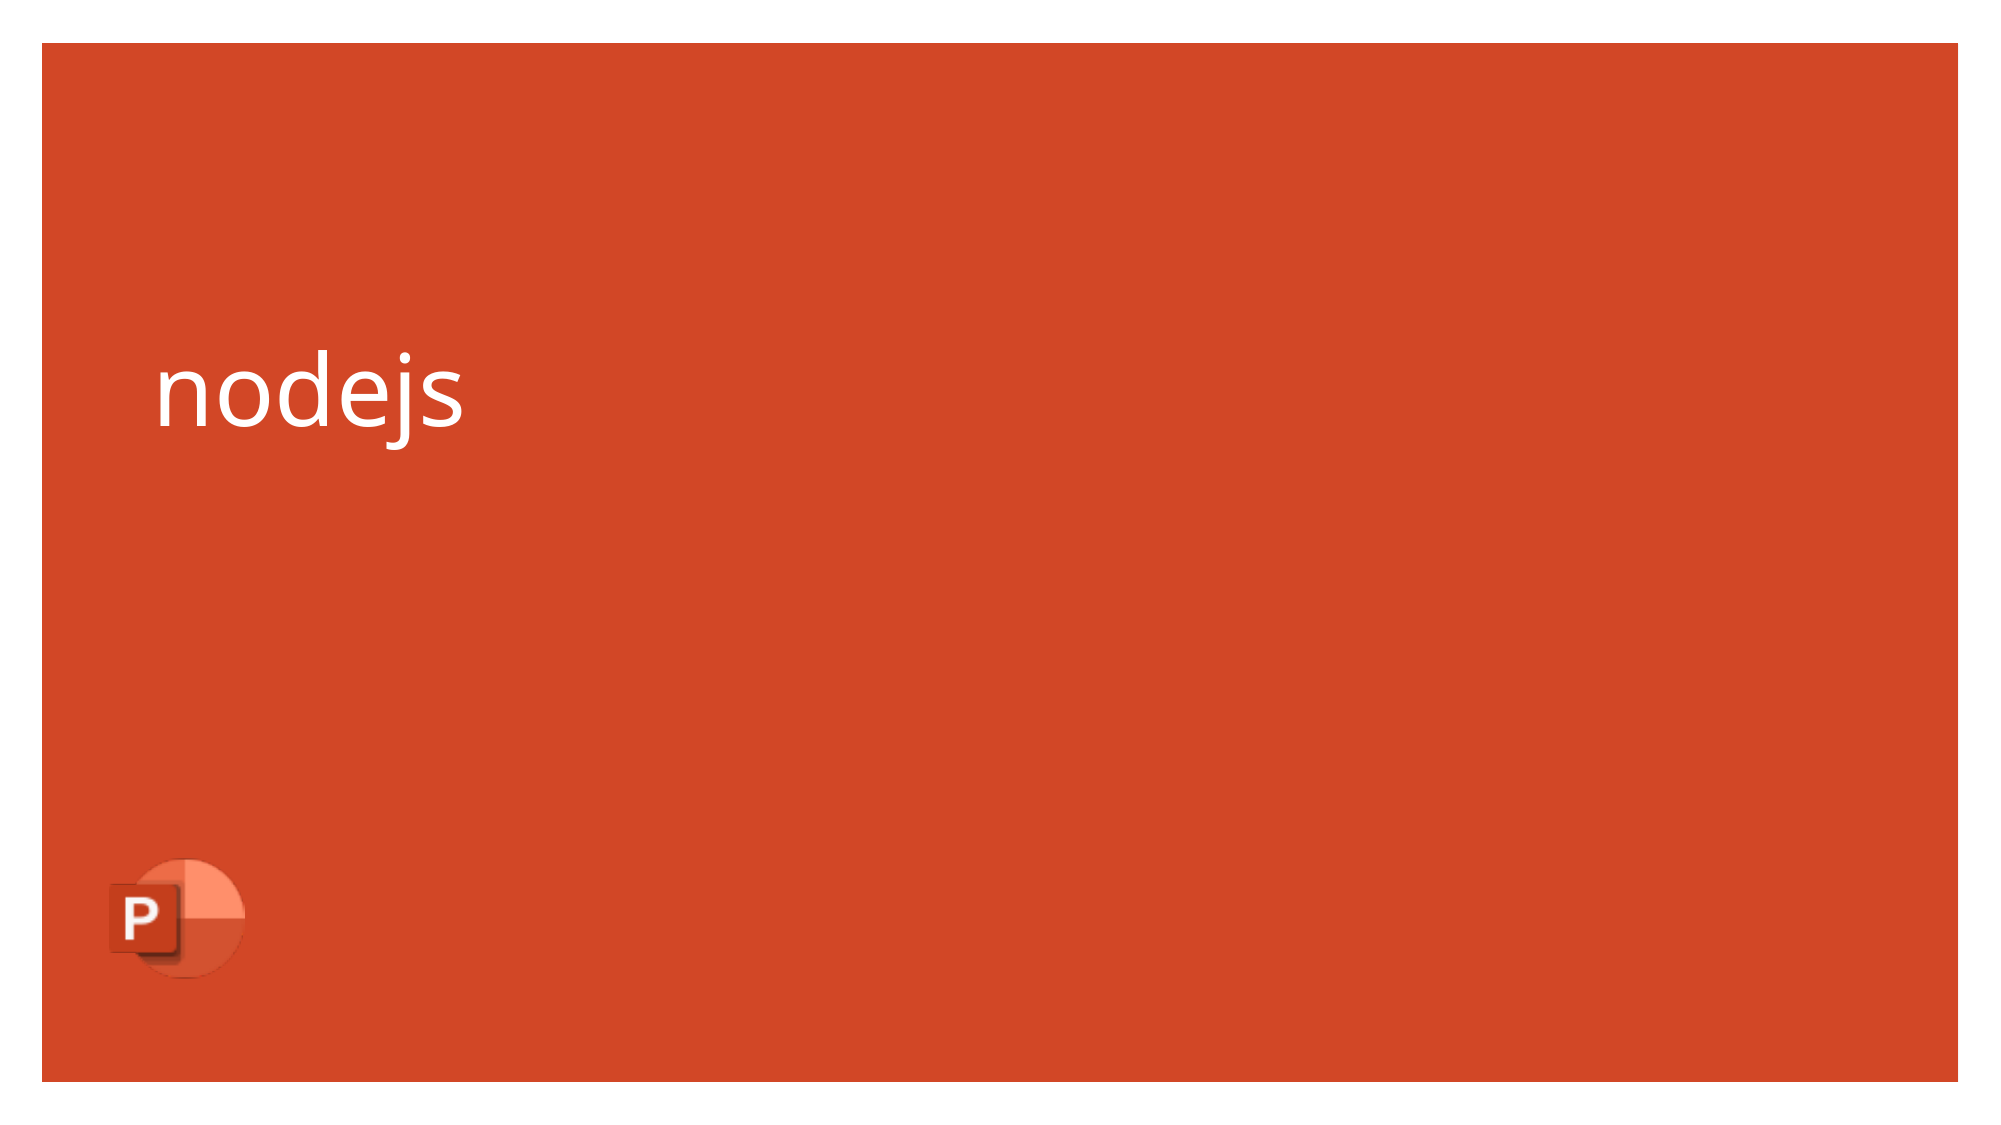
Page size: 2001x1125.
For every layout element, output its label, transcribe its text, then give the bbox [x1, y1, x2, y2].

picture [109, 851, 245, 987]
title nodejs [137, 190, 1863, 583]
